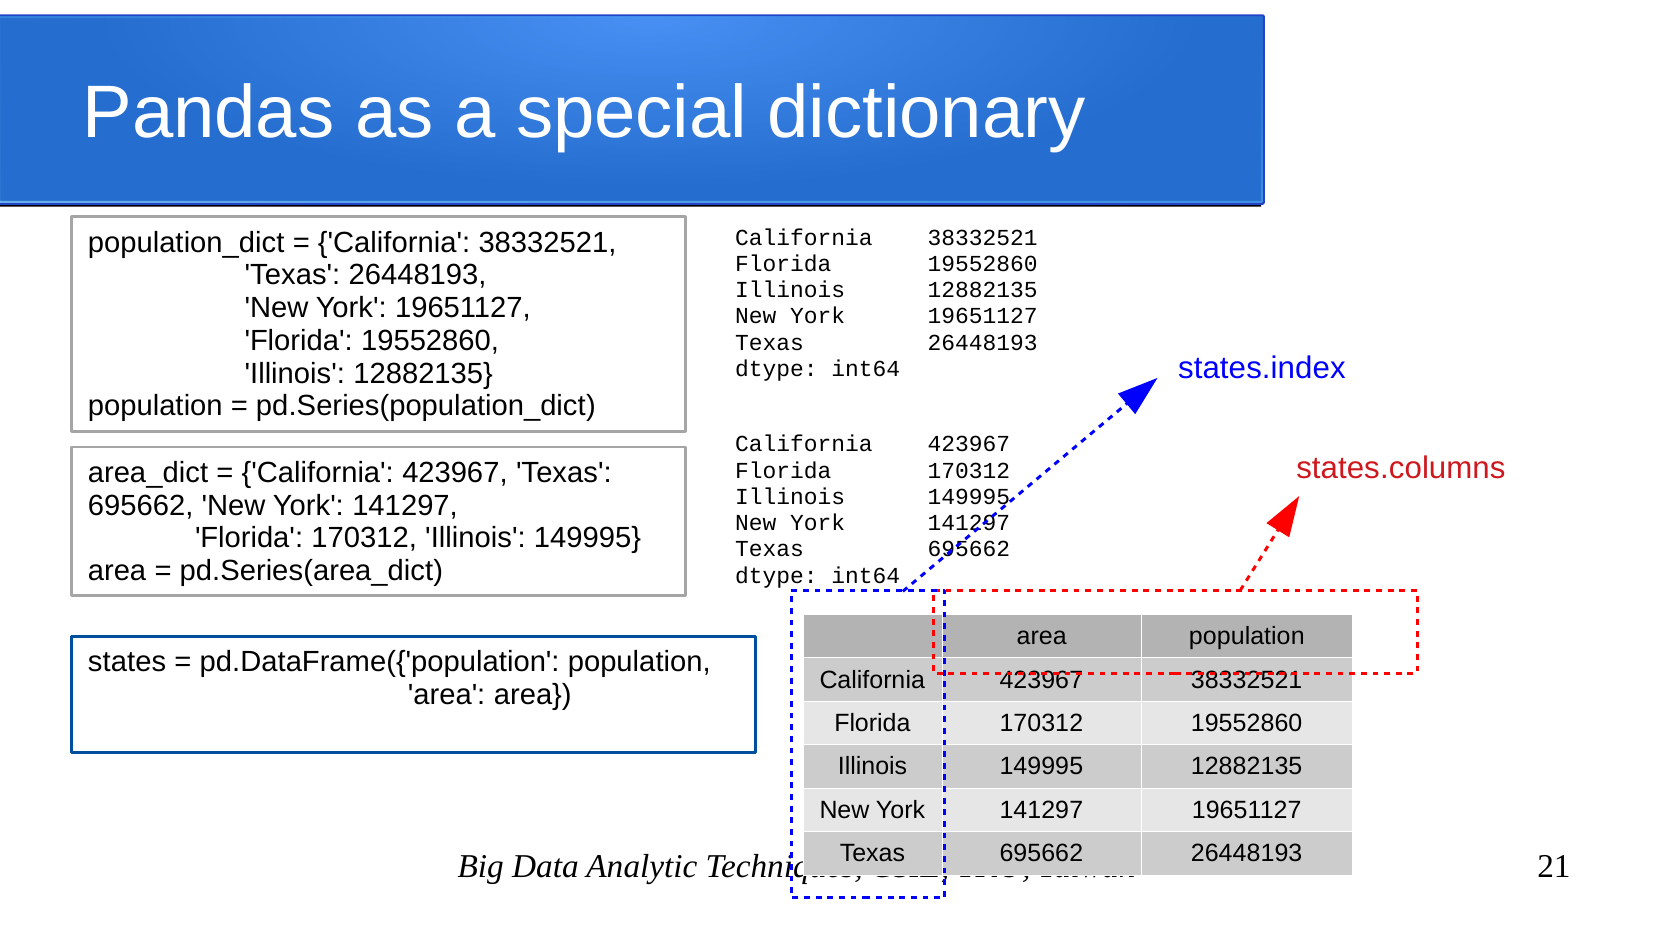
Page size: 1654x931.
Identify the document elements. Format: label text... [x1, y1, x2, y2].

table_cell Florida [804, 702, 942, 744]
table_cell 423967 [943, 658, 1141, 701]
table_cell 38332521 [1142, 658, 1352, 701]
title Pandas as a special dictionary [82, 35, 1235, 189]
table_cell 19552860 [1142, 702, 1352, 744]
table_header area [943, 615, 1141, 657]
text_box population_dict = {'California': 38332521, 'Texas': 26448193, 'New York': 19651127, 'Florida': 19552860, 'Illinois': 12882135} population = pd.Series(population_dict) [71, 216, 686, 432]
text_box California 38332521 Florida 19552860 Illinois 12882135 New York 19651127 Texas 26448193 dtype: int64 [720, 218, 1123, 392]
table_cell New York [804, 789, 942, 831]
text_box states.columns [1281, 442, 1542, 502]
table_cell 12882135 [1142, 745, 1352, 788]
text_box states.index [1163, 342, 1424, 402]
text_box area_dict = {'California': 423967, 'Texas': 695662, 'New York': 141297, 'Florida': 170312, 'Illinois': 149995} area = pd.Series(area_dict) [71, 446, 686, 596]
table_cell 141297 [943, 789, 1141, 831]
table_cell 149995 [943, 745, 1141, 788]
table_header [804, 615, 942, 657]
table_cell 26448193 [1142, 832, 1352, 875]
table_cell 170312 [943, 702, 1141, 744]
table_cell Texas [804, 832, 942, 875]
text_box California 423967 Florida 170312 Illinois 149995 New York 141297 Texas 695662 dtype: int64 [720, 425, 1075, 603]
table_cell 695662 [943, 832, 1141, 875]
text_box states = pd.DataFrame({'population': population, 'area': area}) [71, 636, 756, 753]
table_cell California [804, 658, 942, 701]
table_cell Illinois [804, 745, 942, 788]
table_header population [1142, 615, 1352, 657]
table_cell 19651127 [1142, 789, 1352, 831]
